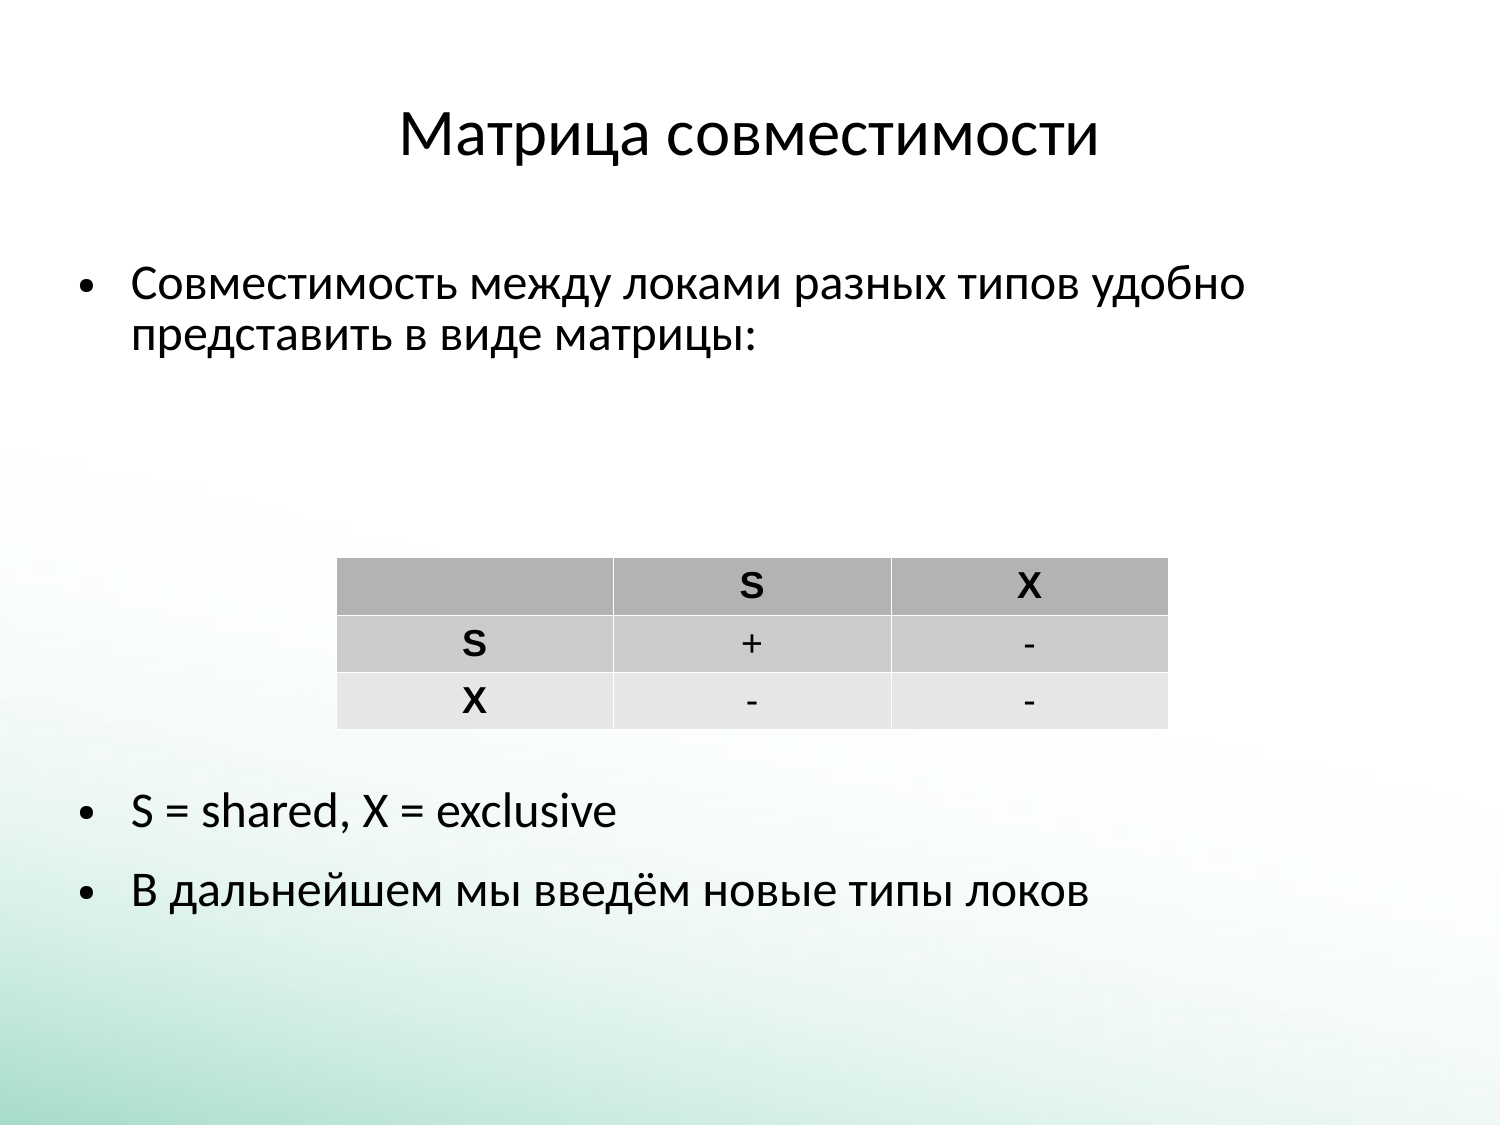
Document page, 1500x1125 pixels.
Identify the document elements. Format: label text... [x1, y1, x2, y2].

table_cell - [614, 673, 891, 729]
title Матрица совместимости [75, 45, 1425, 233]
table_header S [614, 558, 891, 615]
table_header X [892, 558, 1168, 615]
table_cell - [892, 673, 1168, 729]
table_header [337, 558, 613, 615]
table_cell - [892, 616, 1168, 672]
picture [0, 0, 1500, 1125]
list Совместимость между локами разных типов удобно представить в виде матрицы: S = shared, X = exclusive В дальнейшем мы введём новые типы локов [60, 262, 1411, 1005]
table_cell + [614, 616, 891, 672]
table_cell X [337, 673, 613, 729]
table_cell S [337, 616, 613, 672]
